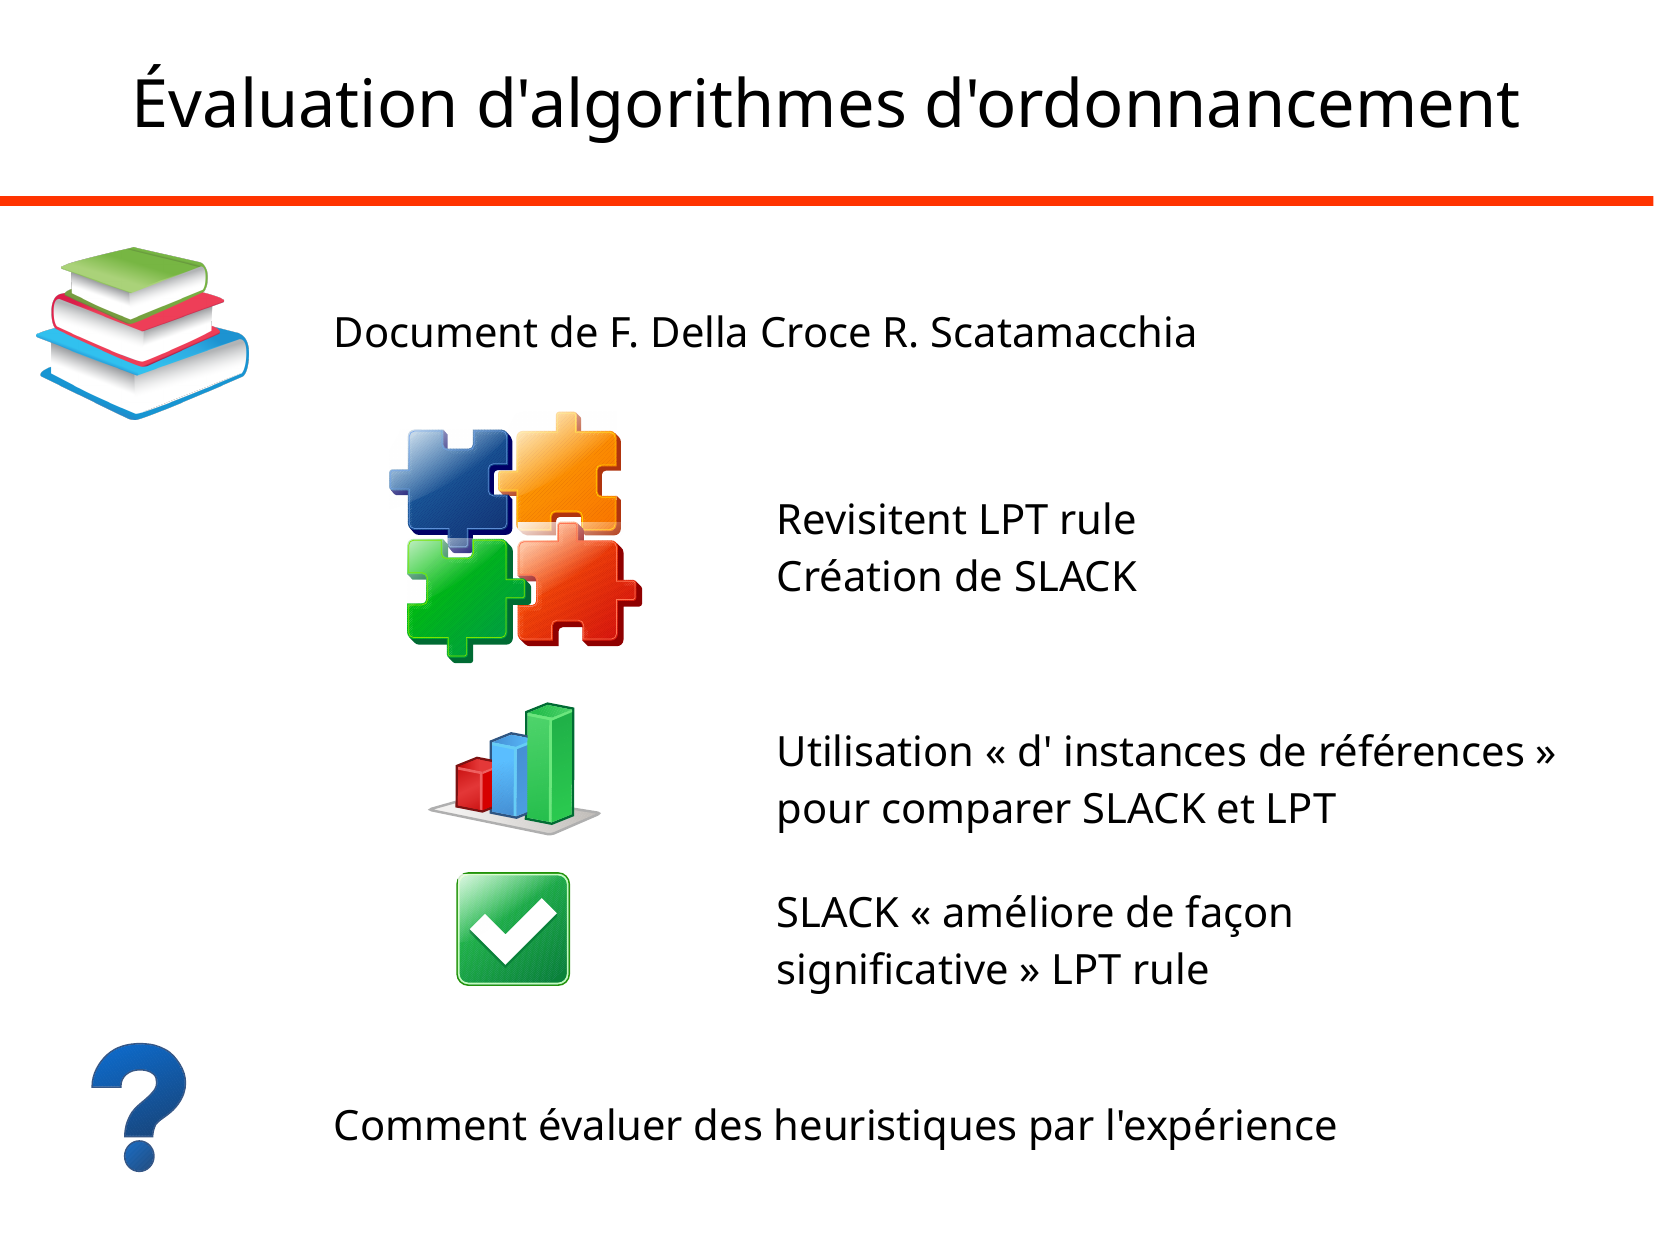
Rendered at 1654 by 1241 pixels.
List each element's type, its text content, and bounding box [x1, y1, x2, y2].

title Évaluation d'algorithmes d'ordonnancement [82, 31, 1571, 172]
text_box Utilisation « d' instances de références » pour comparer SLACK et LPT [761, 714, 1577, 825]
text_box Document de F. Della Croce R. Scatamacchia [318, 295, 1371, 358]
text_box SLACK « améliore de façon significative » LPT rule [761, 875, 1577, 986]
text_box Comment évaluer des heuristiques par l'expérience [318, 1088, 1501, 1188]
picture [53, 1018, 232, 1197]
picture [36, 247, 249, 420]
picture [379, 401, 650, 673]
picture [422, 685, 608, 1020]
text_box Revisitent LPT rule Création de SLACK [761, 482, 1335, 593]
